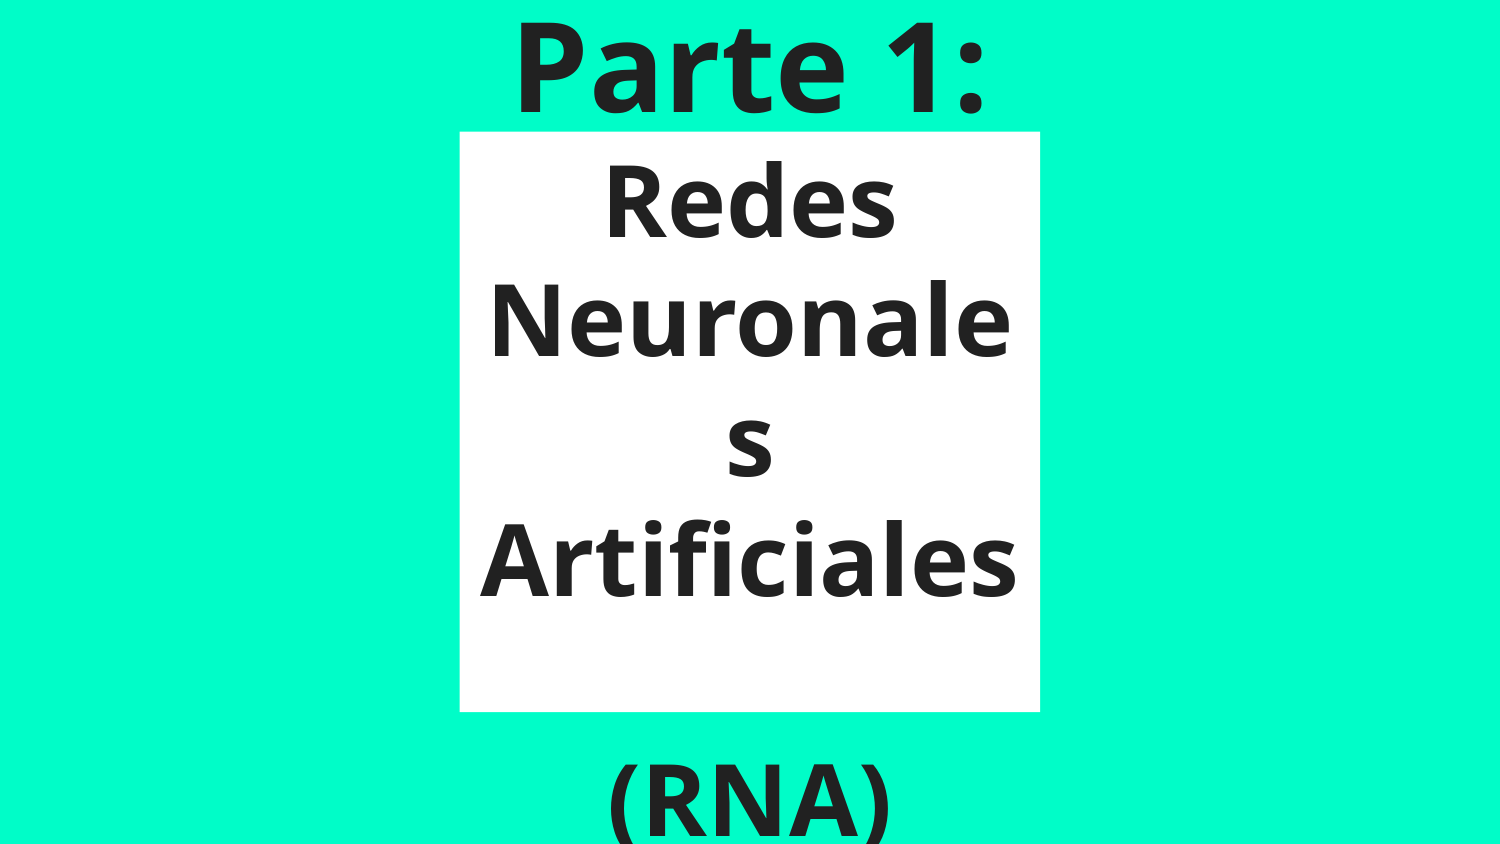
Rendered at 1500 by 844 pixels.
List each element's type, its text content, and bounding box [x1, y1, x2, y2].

title Parte 1: Redes Neuronales Artificiales (RNA) [459, 131, 1041, 713]
